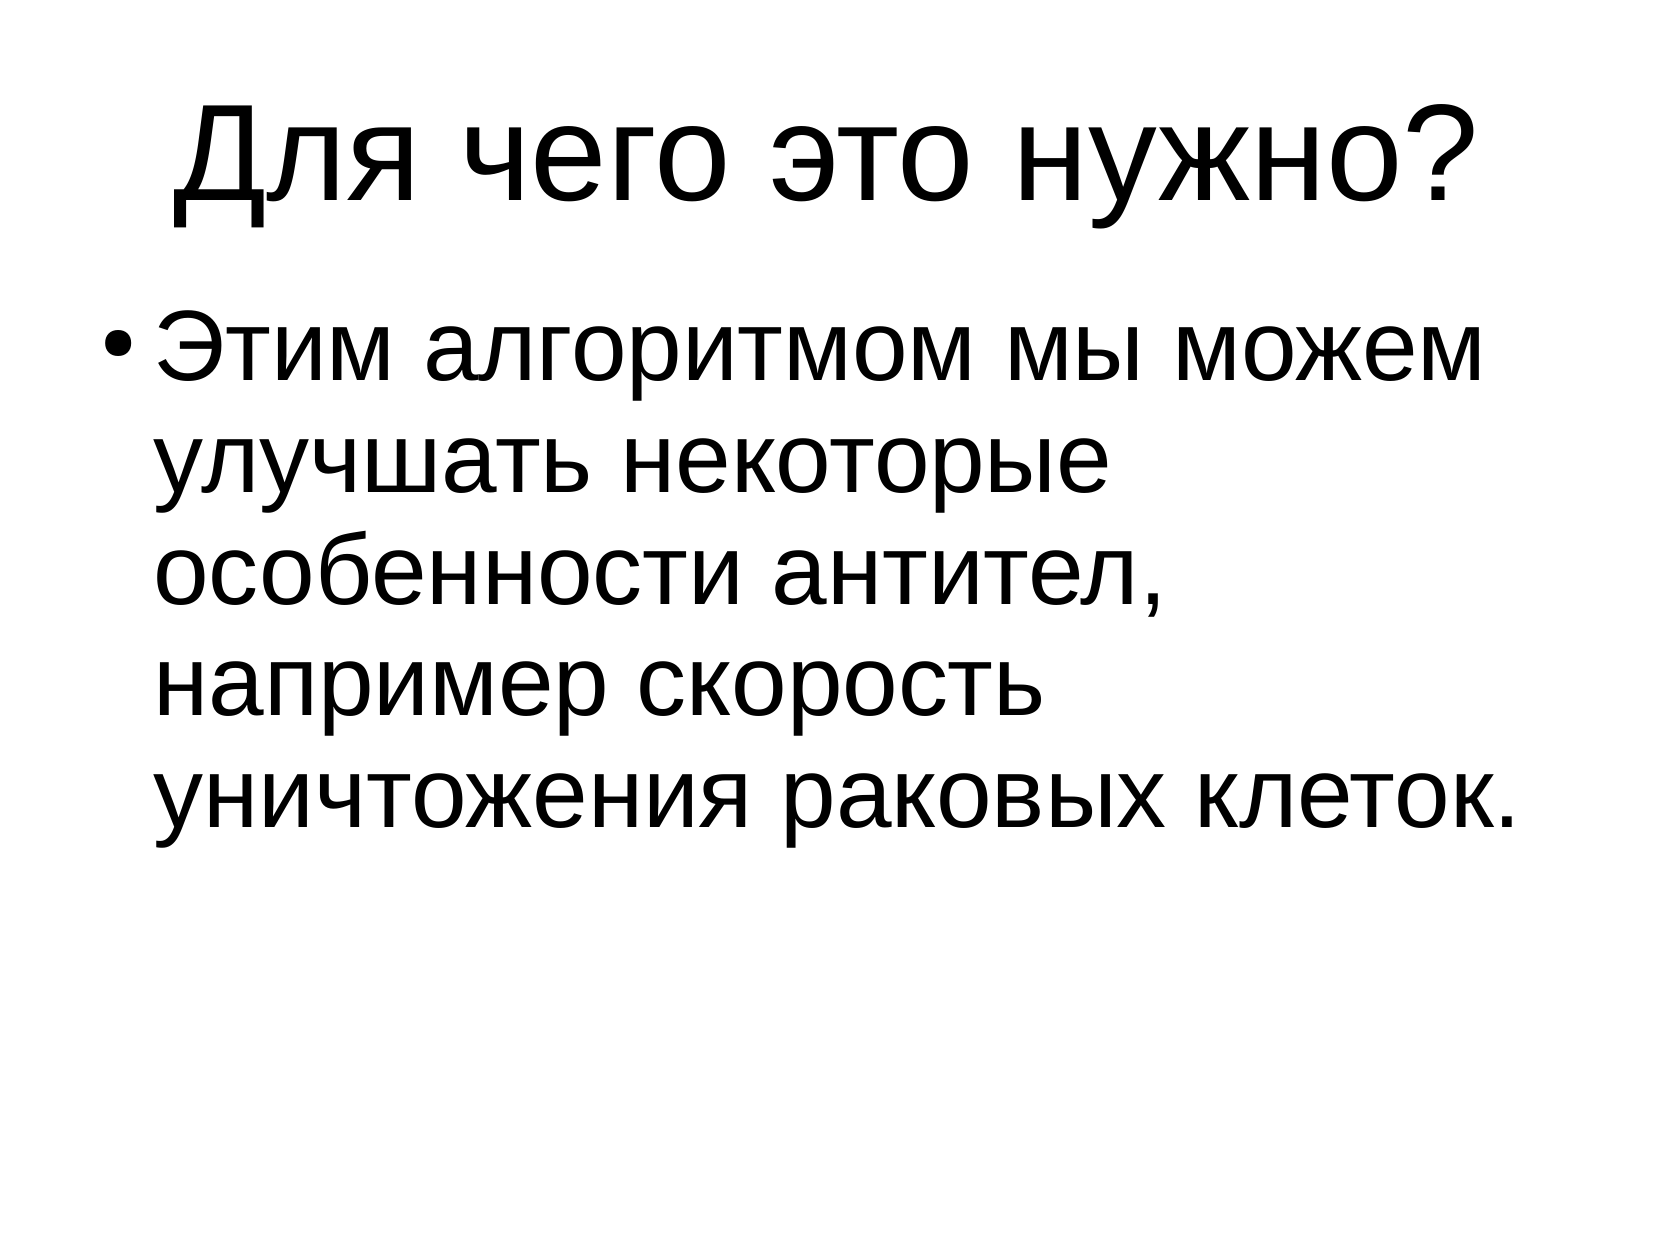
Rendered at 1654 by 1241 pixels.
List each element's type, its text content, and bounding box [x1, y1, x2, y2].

list Этим алгоритмом мы можем улучшать некоторые особенности антител, например скорость уничтожения раковых клеток. [82, 290, 1571, 1109]
title Для чего это нужно? [82, 49, 1571, 257]
